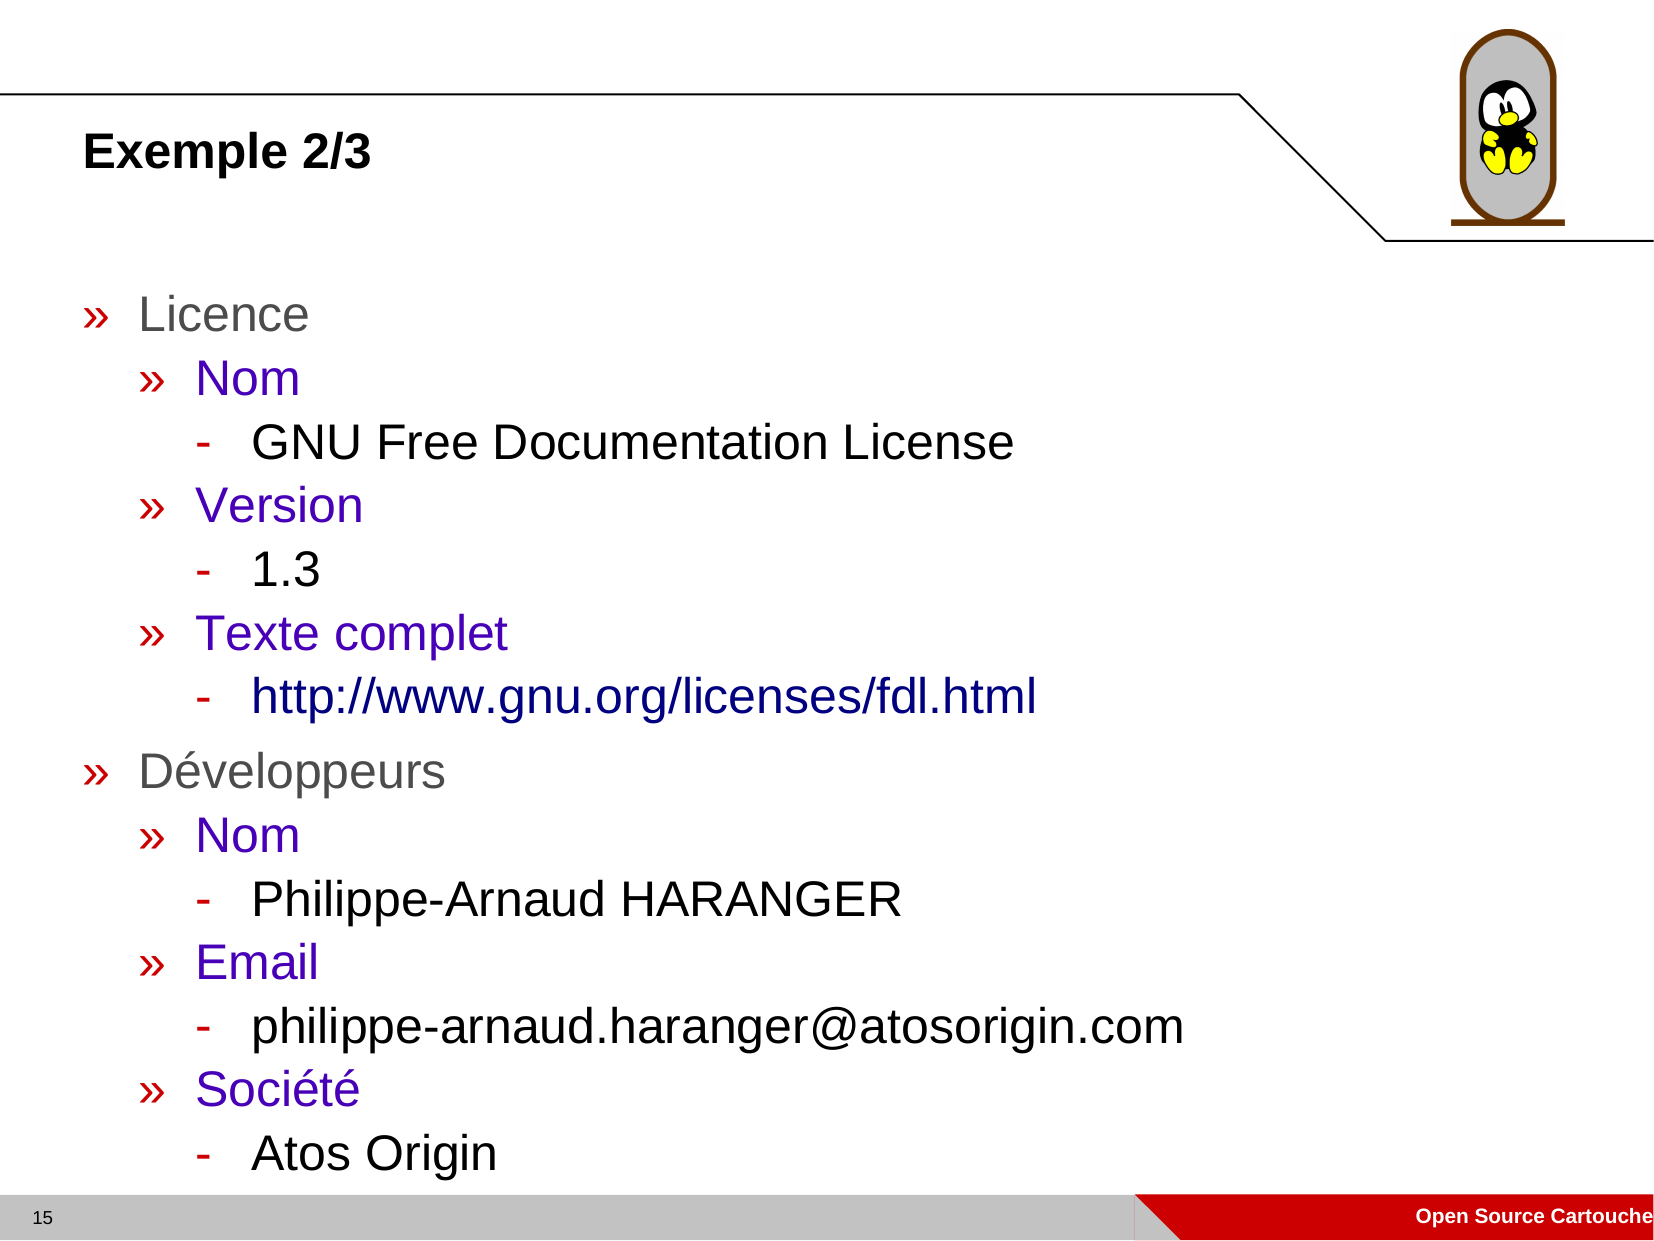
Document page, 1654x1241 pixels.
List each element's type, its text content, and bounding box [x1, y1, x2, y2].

list Licence Nom GNU Free Documentation License Version 1.3 Texte complet http://www.gnu.org/licenses/fdl.html Développeurs Nom Philippe-Arnaud HARANGER Email philippe-arnaud.haranger@atosorigin.com Société Atos Origin [82, 290, 1571, 1185]
picture [1451, 29, 1565, 49]
title Exemple 2/3 [82, 49, 1571, 257]
